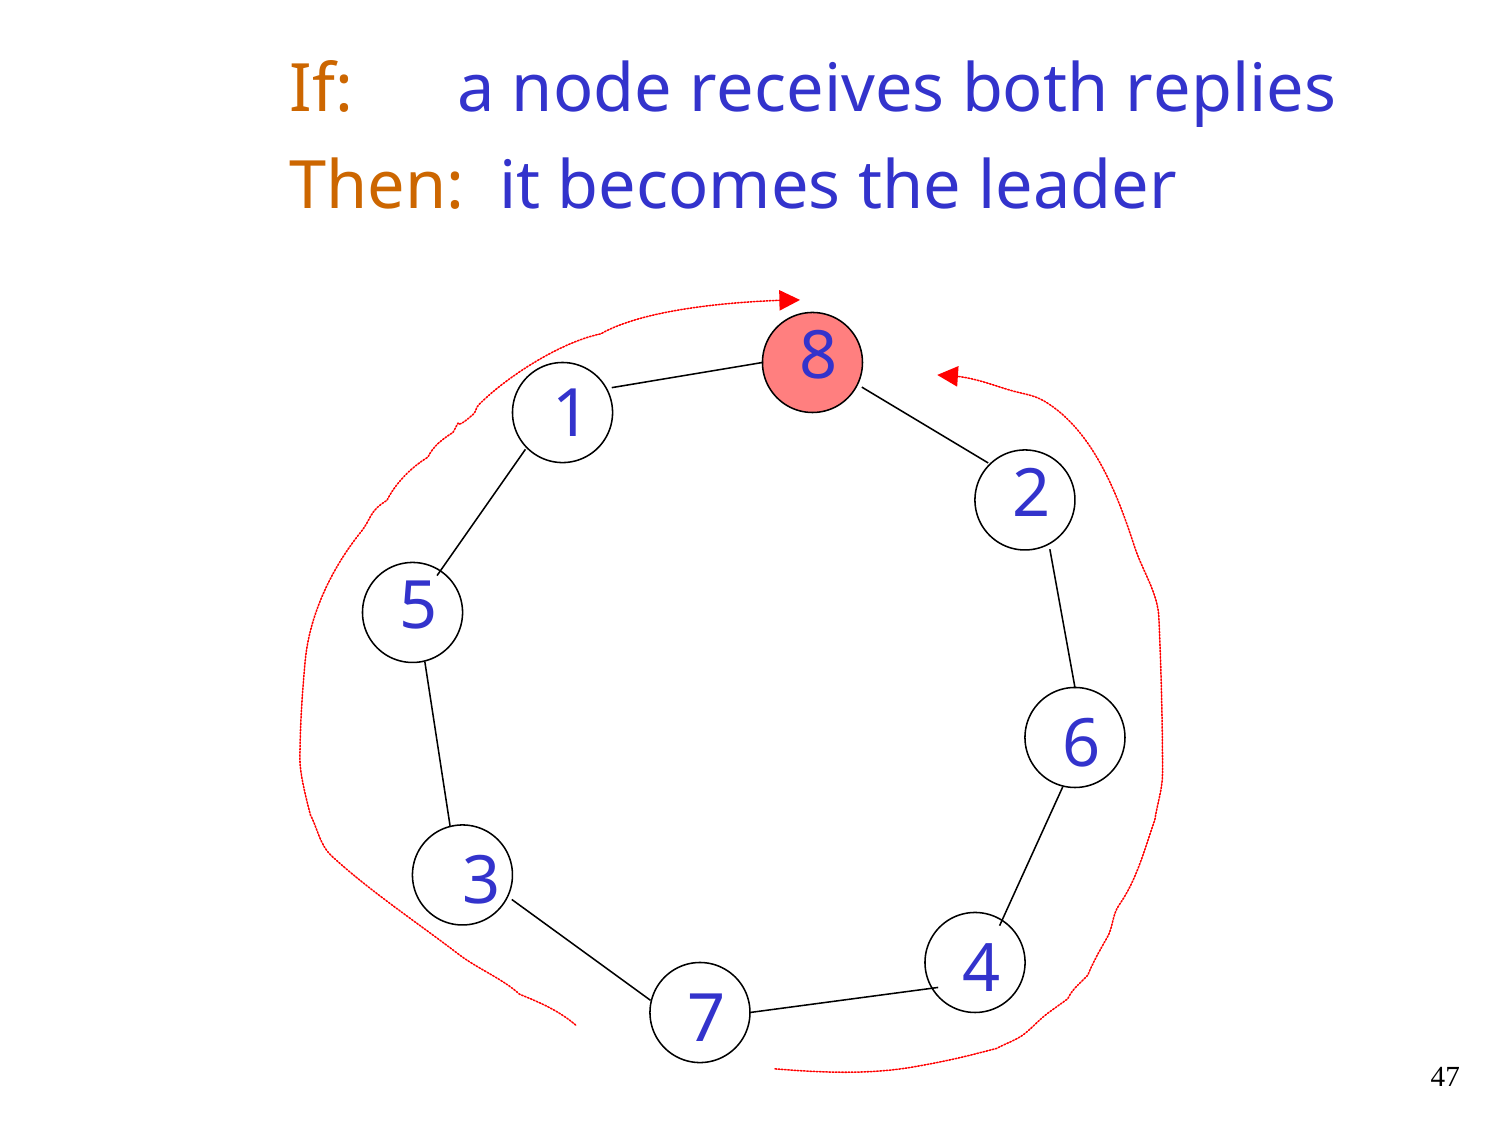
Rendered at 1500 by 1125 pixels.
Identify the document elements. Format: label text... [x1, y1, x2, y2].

text_box 7 [672, 966, 741, 1063]
text_box 2 [997, 441, 1066, 538]
text_box [853, 333, 863, 392]
text_box <number> [1162, 1049, 1476, 1101]
text_box 1 [537, 362, 606, 458]
text_box 6 [1047, 691, 1116, 788]
text_box 5 [384, 554, 453, 650]
text_box If: a node receives both replies Then: it becomes the leader [275, 37, 1353, 230]
text_box 4 [947, 916, 1016, 1013]
text_box 8 [784, 304, 853, 400]
text_box 3 [447, 829, 516, 925]
text_box [762, 321, 846, 413]
